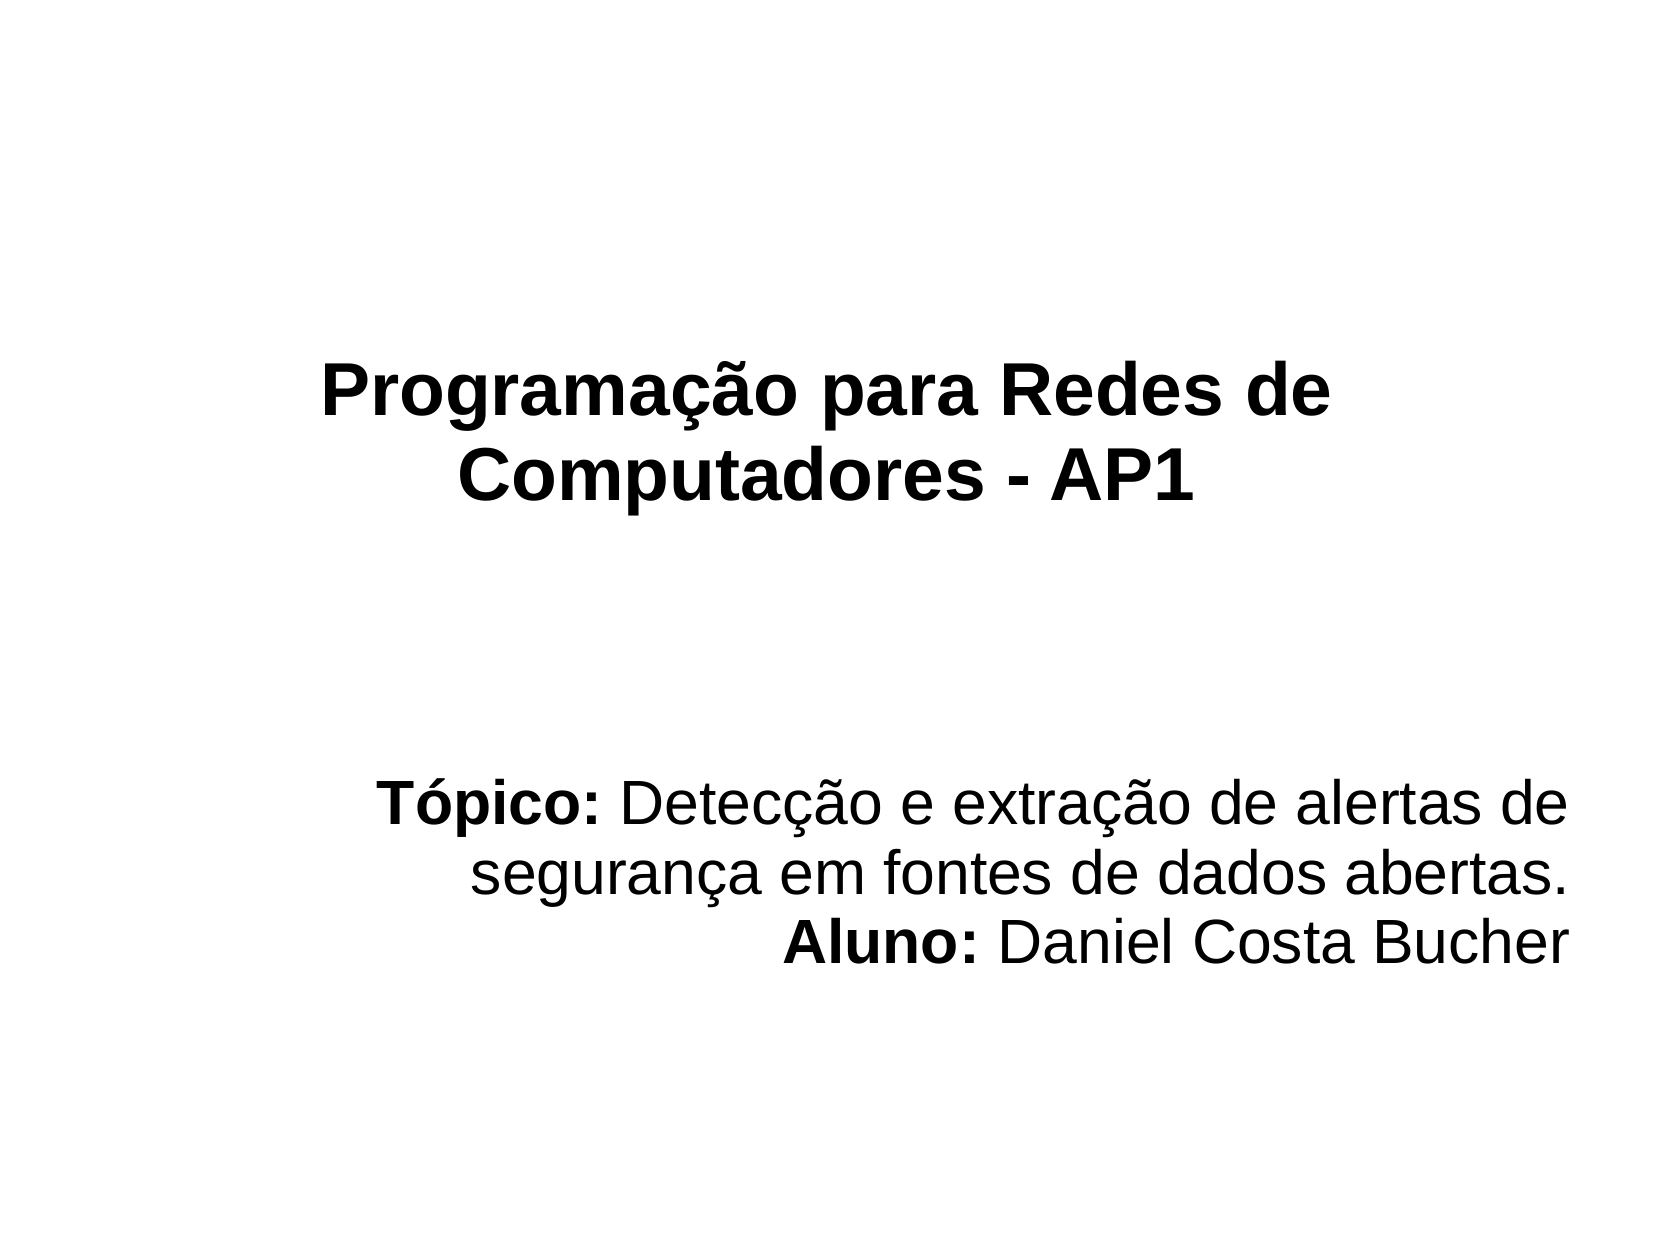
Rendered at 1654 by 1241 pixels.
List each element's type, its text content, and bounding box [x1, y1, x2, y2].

subtitle Programação para Redes de Computadores - AP1 Tópico: Detecção e extração de alertas de segurança em fontes de dados abertas. Aluno: Daniel Costa Bucher [82, 11, 1571, 1047]
